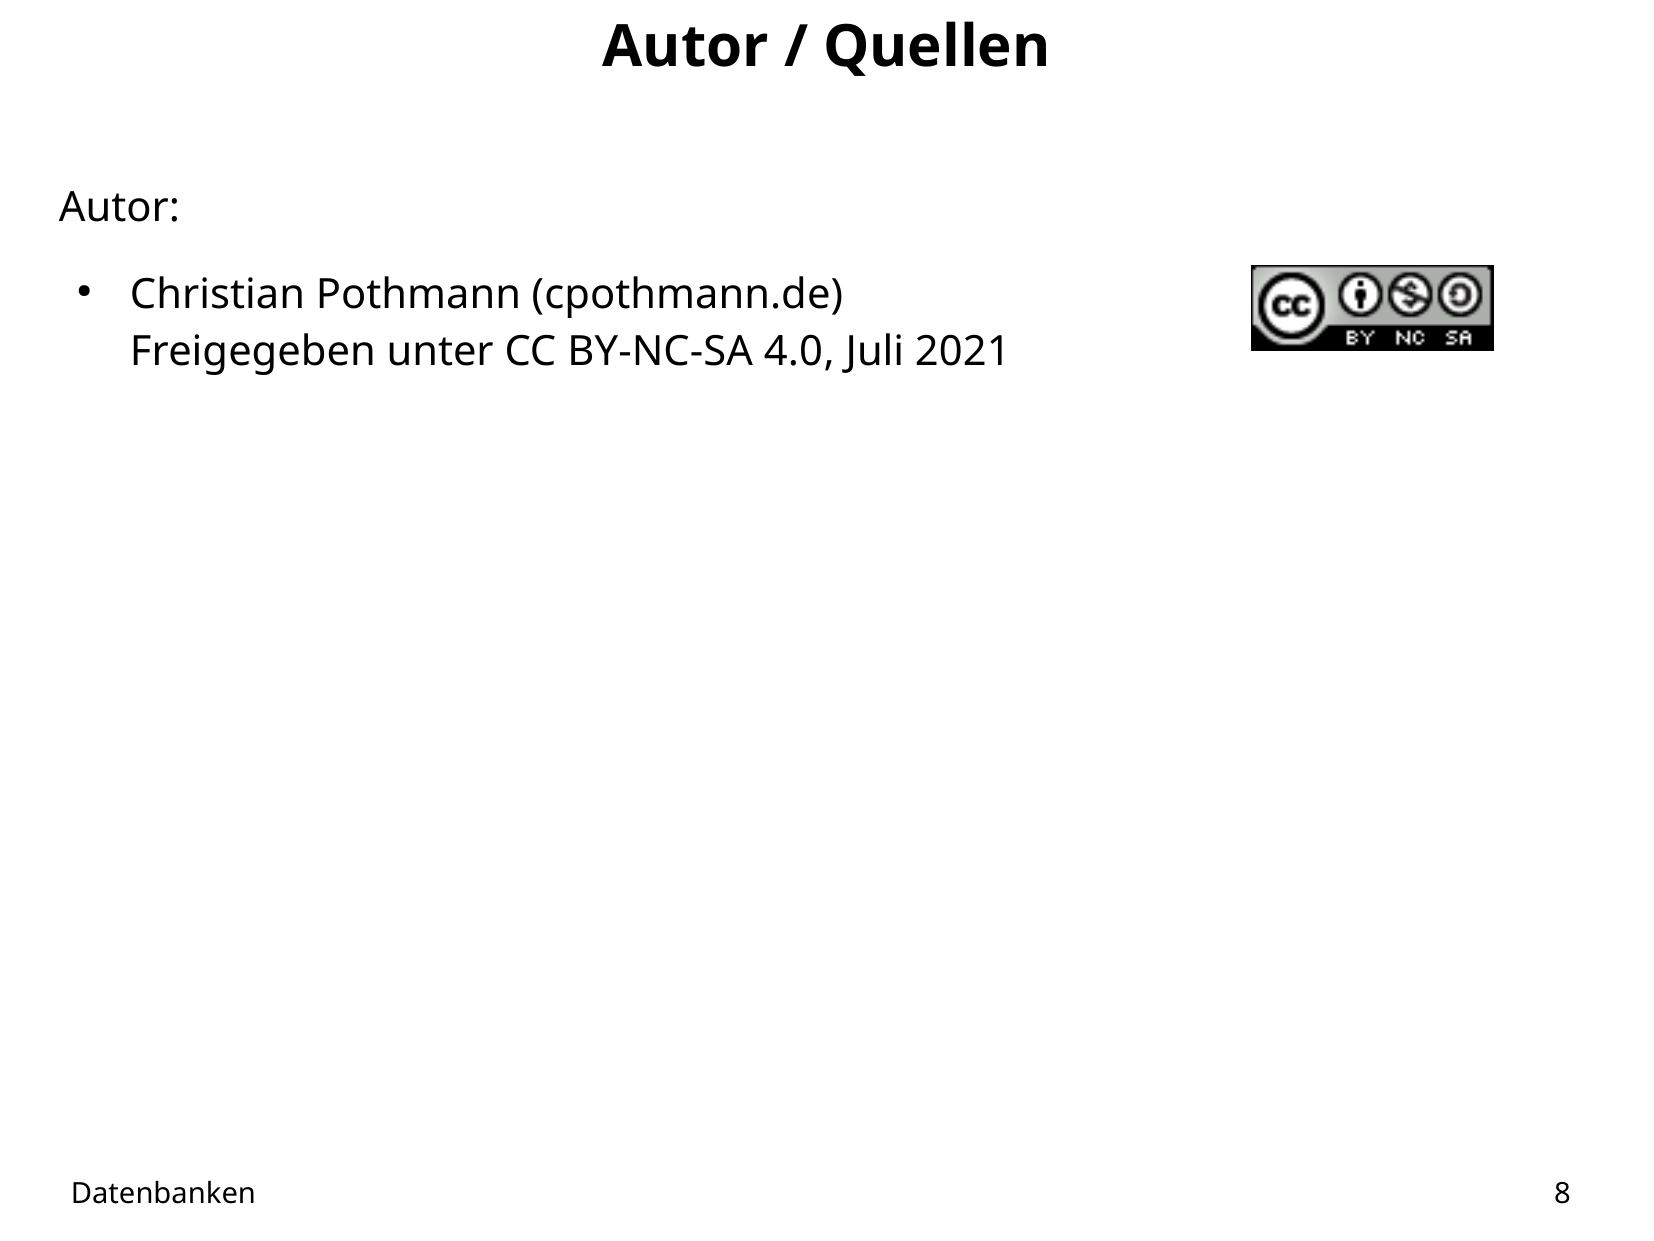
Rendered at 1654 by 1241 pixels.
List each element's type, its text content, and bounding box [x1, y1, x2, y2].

title Autor / Quellen [0, 5, 1654, 83]
picture [1251, 265, 1494, 351]
list Autor: Christian Pothmann (cpothmann.de) Freigegeben unter CC BY-NC-SA 4.0, Juli 2021 [59, 177, 1583, 1146]
